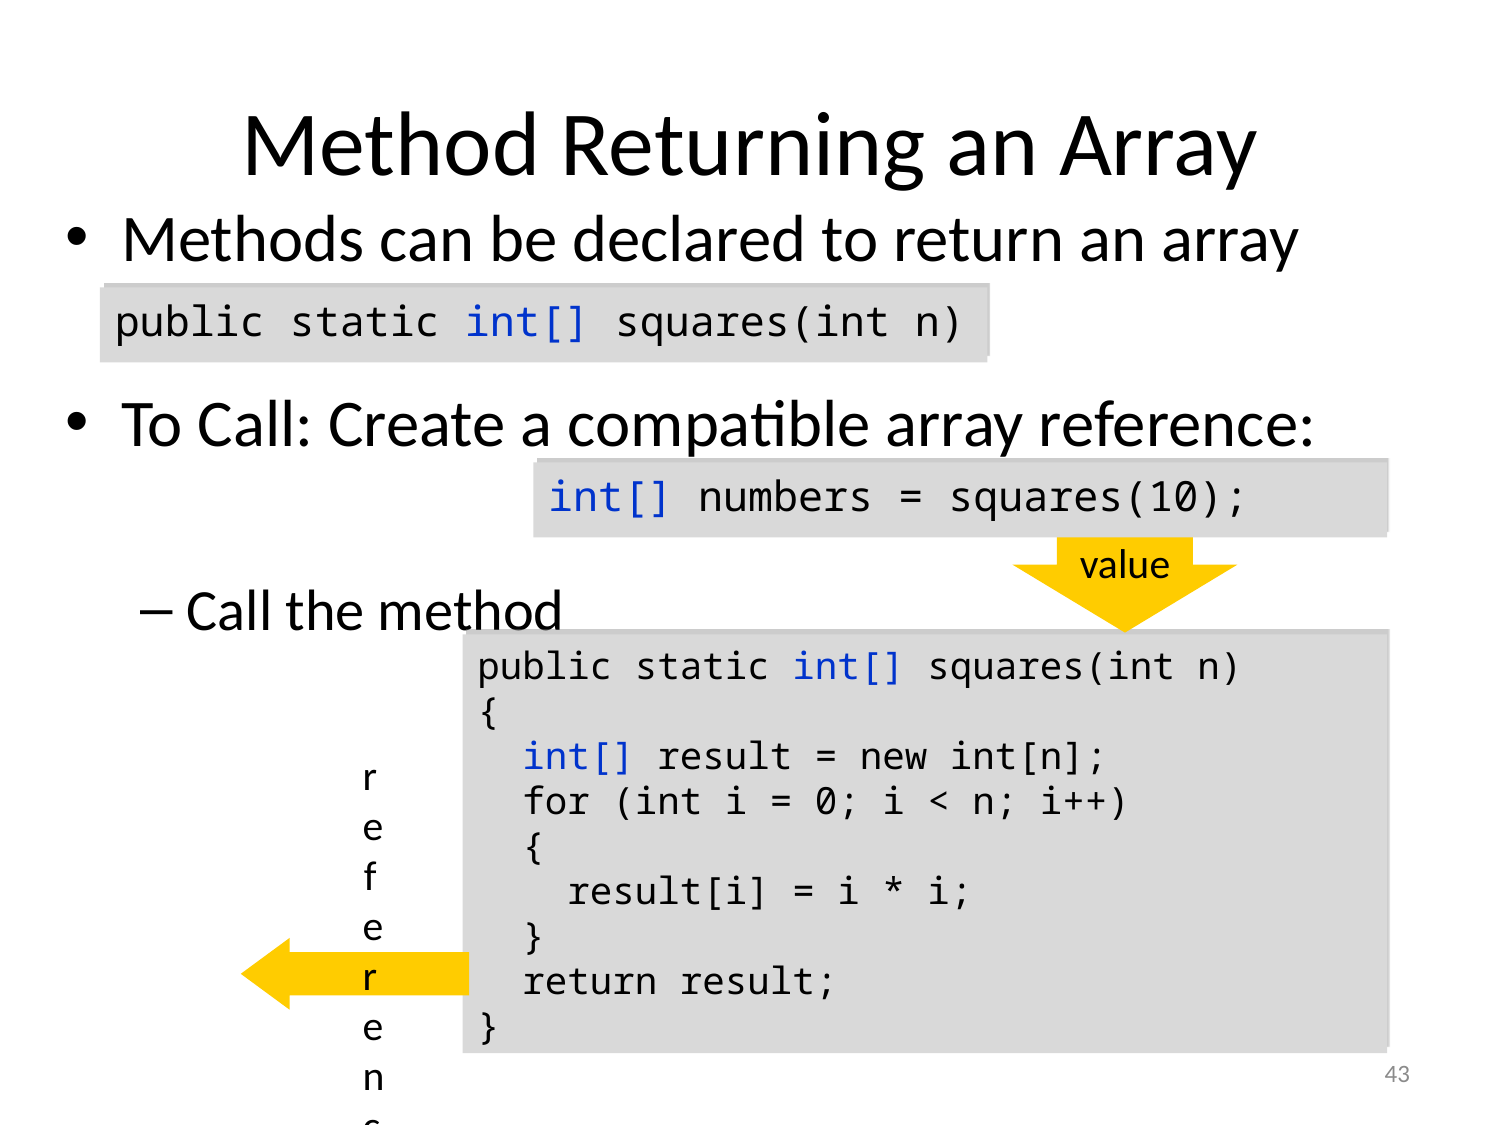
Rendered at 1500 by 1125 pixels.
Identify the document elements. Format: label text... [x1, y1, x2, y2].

slide_number <number> [1074, 1042, 1425, 1103]
text_box int[] numbers = squares(10); [533, 462, 1388, 538]
list Methods can be declared to return an array To Call: Create a compatible array reference: Call the method [50, 187, 1475, 1025]
text_box public static int[] squares(int n) [99, 287, 988, 363]
text_box value [1012, 538, 1238, 633]
text_box reference [240, 937, 470, 1010]
text_box public static int[] squares(int n) { int[] result = new int[n]; for (int i = 0; i < n; i++) { result[i] = i * i; } return result; } [462, 634, 1388, 1054]
title Method Returning an Array [75, 45, 1425, 187]
